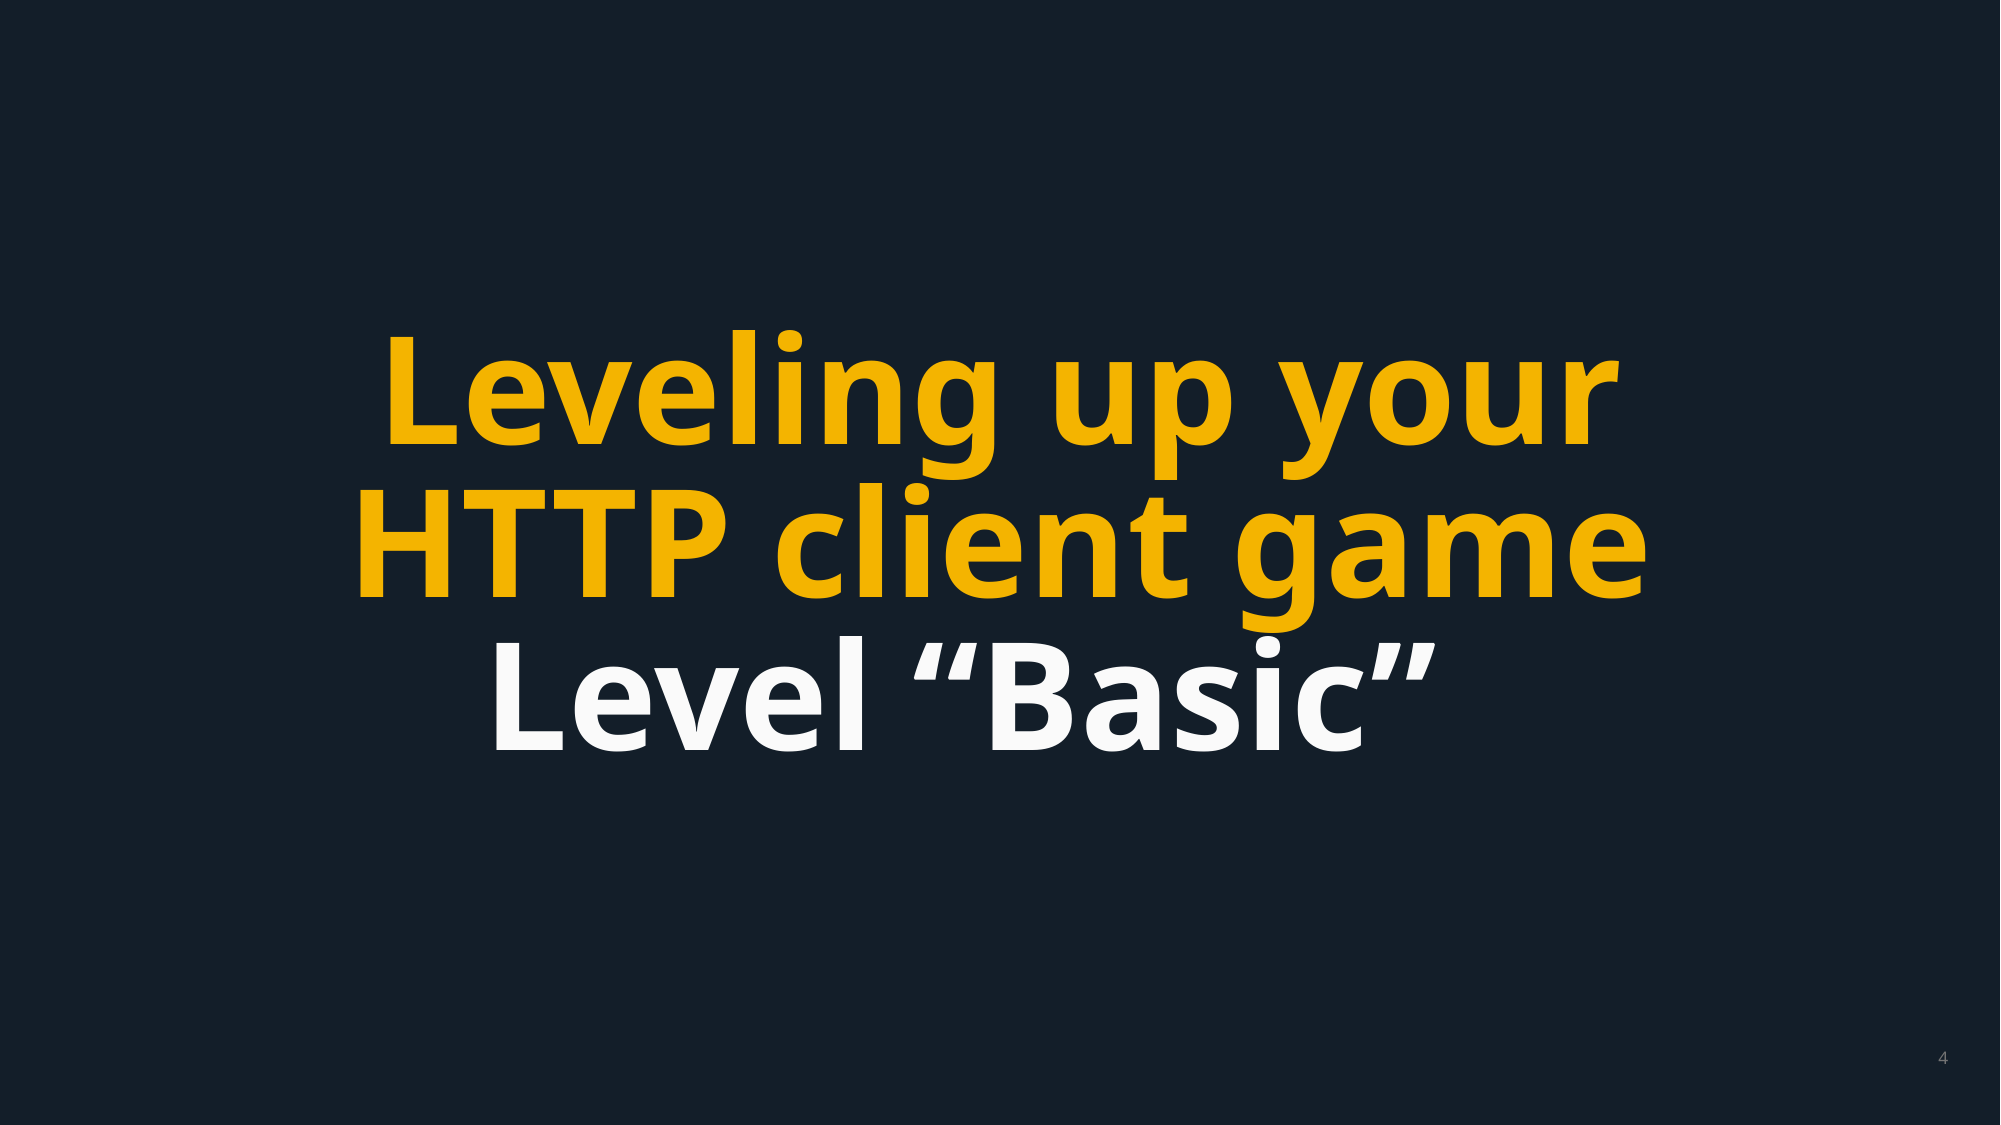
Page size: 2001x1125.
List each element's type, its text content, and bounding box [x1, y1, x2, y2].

text_box Leveling up your HTTP client game Level “Basic” [211, 321, 1789, 804]
slide_number <number> [1827, 1047, 1948, 1072]
